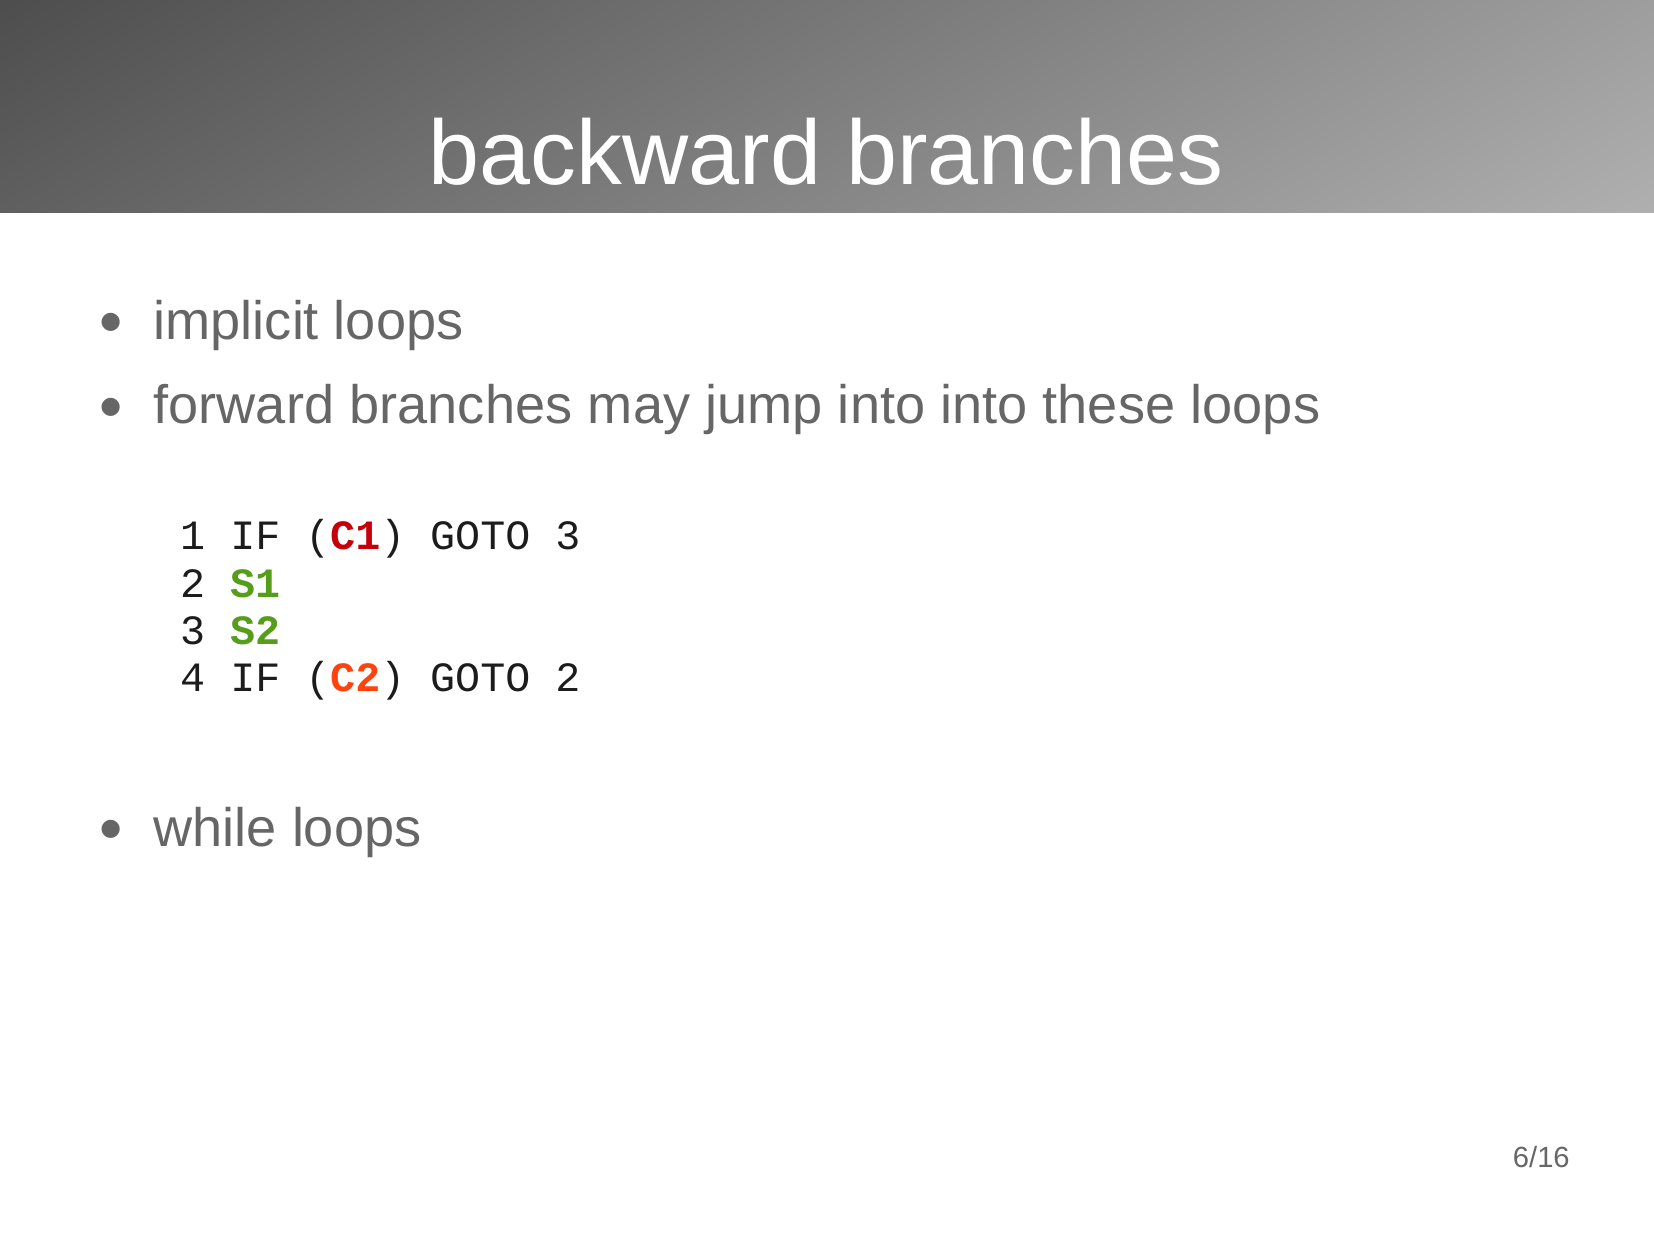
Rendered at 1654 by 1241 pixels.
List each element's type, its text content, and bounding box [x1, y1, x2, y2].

text_box [0, 0, 1654, 213]
text_box 1 IF (C1) GOTO 3 2 S1 3 S2 4 IF (C2) GOTO 2 [165, 507, 662, 762]
text_box <číslo>/16 [1346, 1133, 1654, 1182]
title backward branches [82, 49, 1571, 257]
list implicit loops forward branches may jump into into these loops while loops [82, 290, 1571, 1010]
